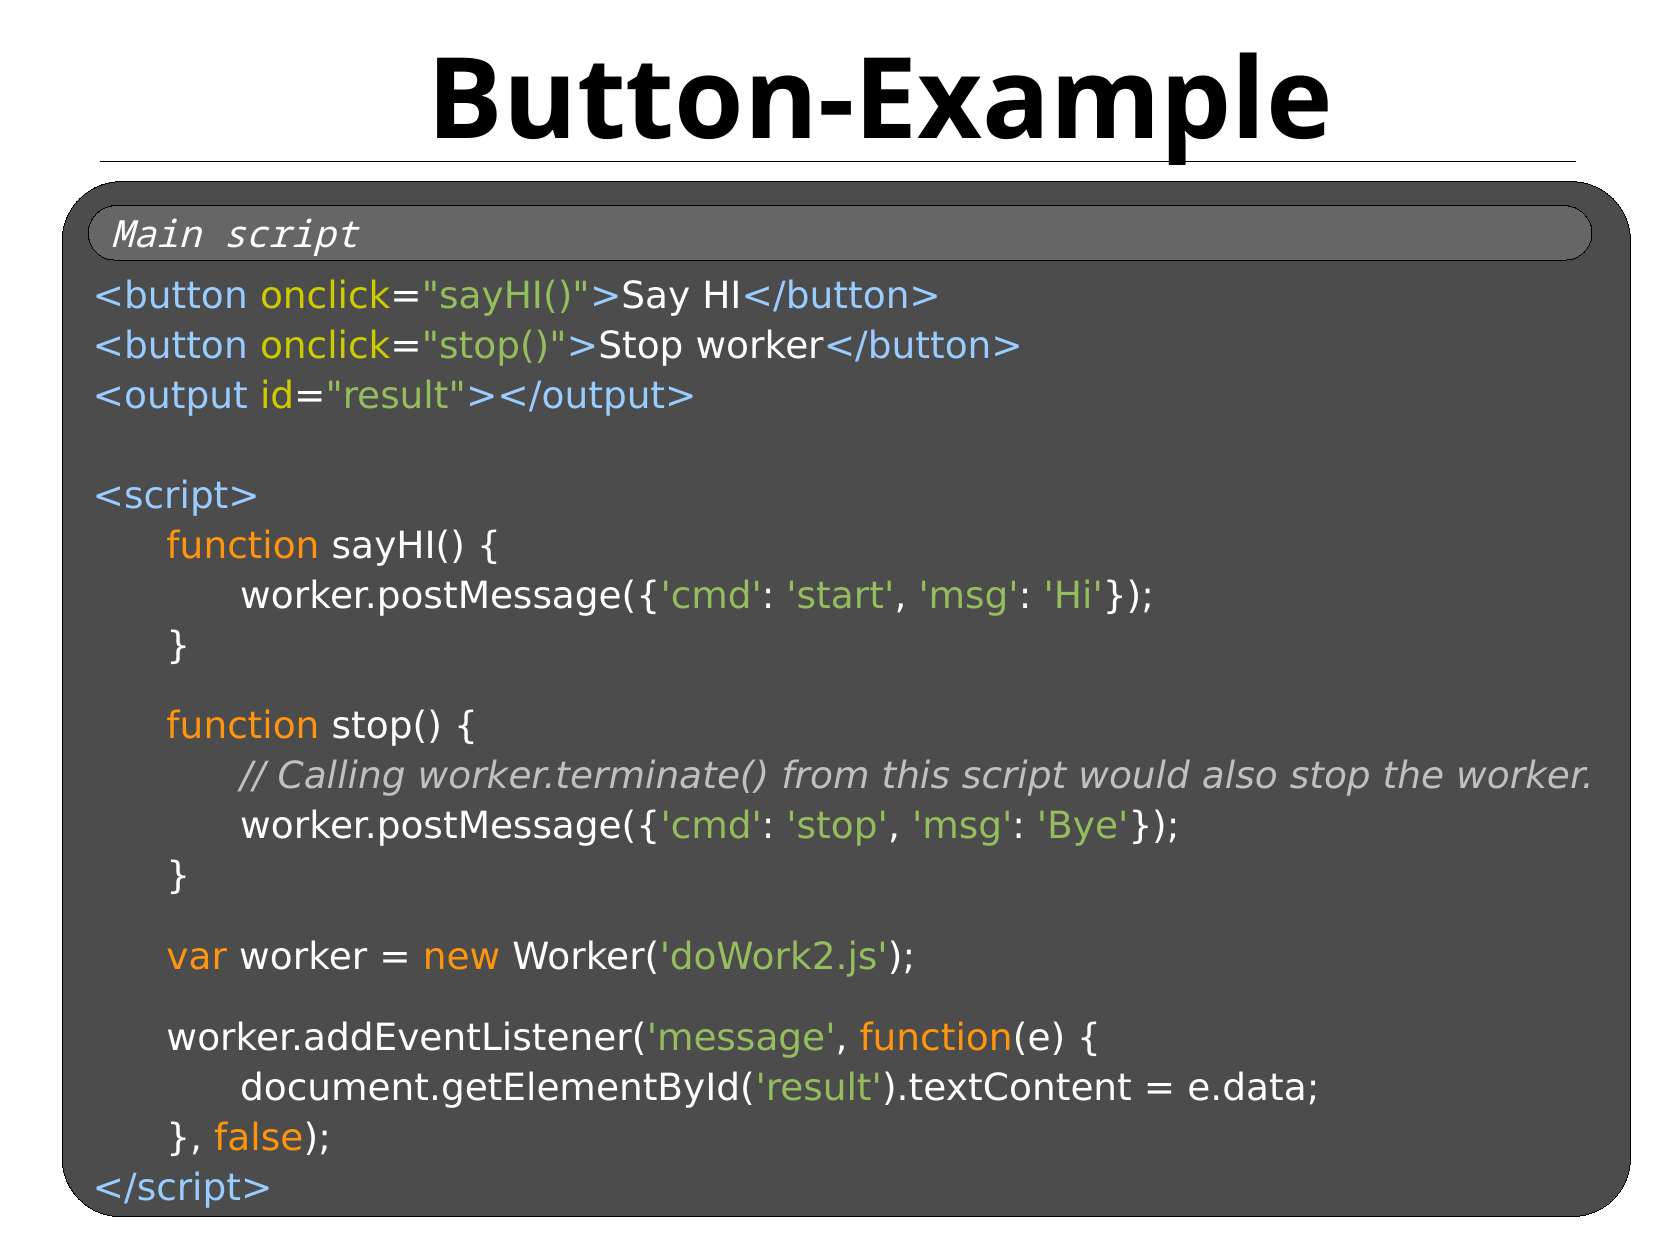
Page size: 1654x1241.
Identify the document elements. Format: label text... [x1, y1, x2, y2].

text_box [95, 1211, 1597, 1217]
text_box Button-Example [413, 11, 1353, 160]
text_box <button onclick="sayHI()">Say HI</button> <button onclick="stop()">Stop worker</button> <output id="result"></output> <script> function sayHI() { worker.postMessage({'cmd': 'start', 'msg': 'Hi'}); } function stop() { // Calling worker.terminate() from this script would also stop the worker. worker.postMessage({'cmd': 'stop', 'msg': 'Bye'}); } var worker = new Worker('doWork2.js'); worker.addEventListener('message', function(e) { document.getElementById('result').textContent = e.data; }, false); </script> [77, 259, 1654, 1211]
text_box [62, 181, 1631, 1197]
text_box Main script [88, 205, 1592, 261]
